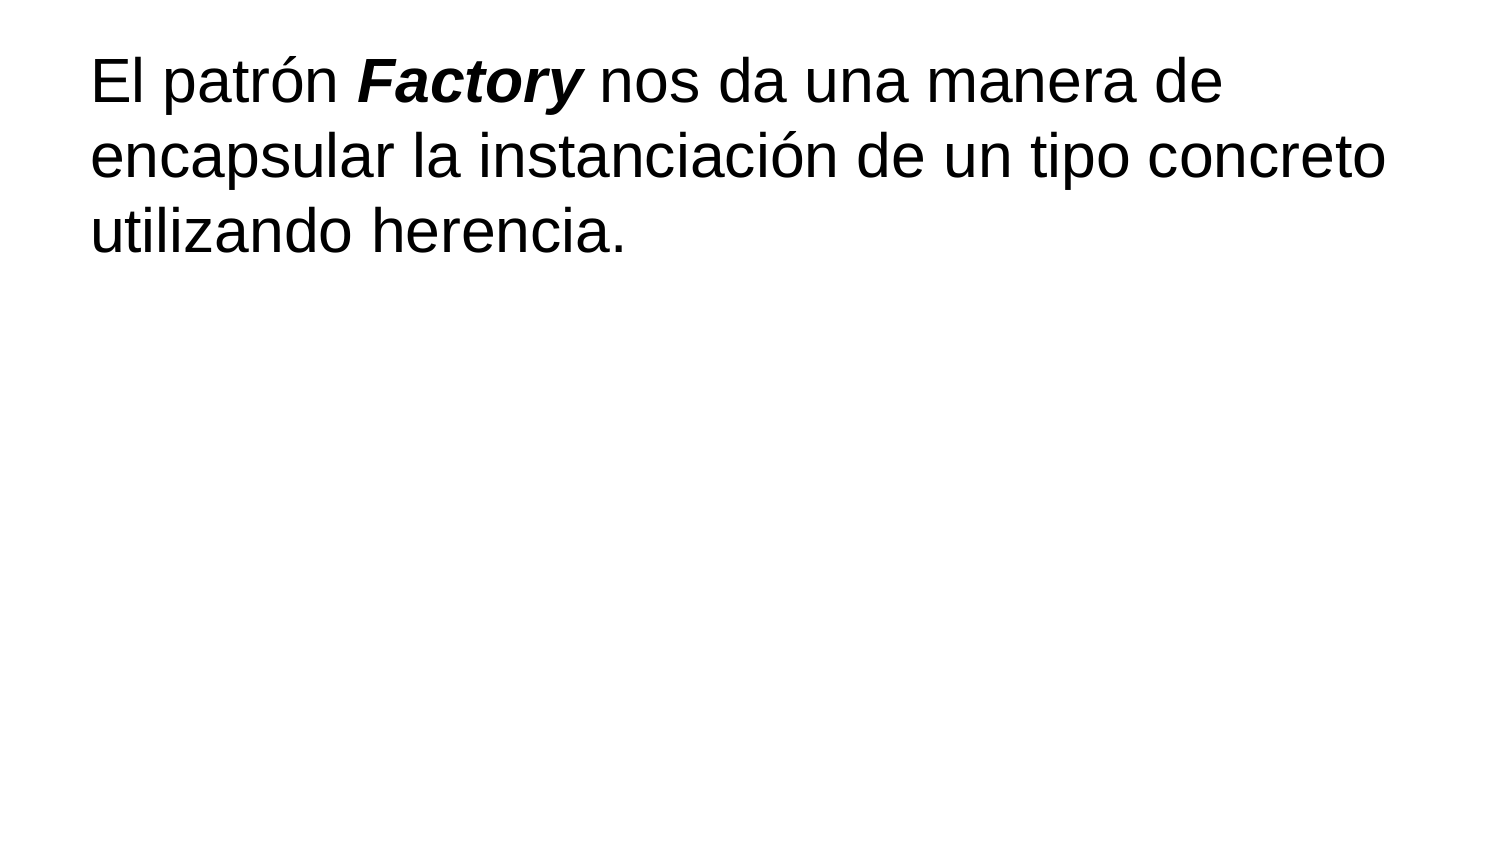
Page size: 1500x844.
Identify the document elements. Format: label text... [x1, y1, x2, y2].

list El patrón Factory nos da una manera de encapsular la instanciación de un tipo concreto utilizando herencia. [75, 25, 1425, 808]
